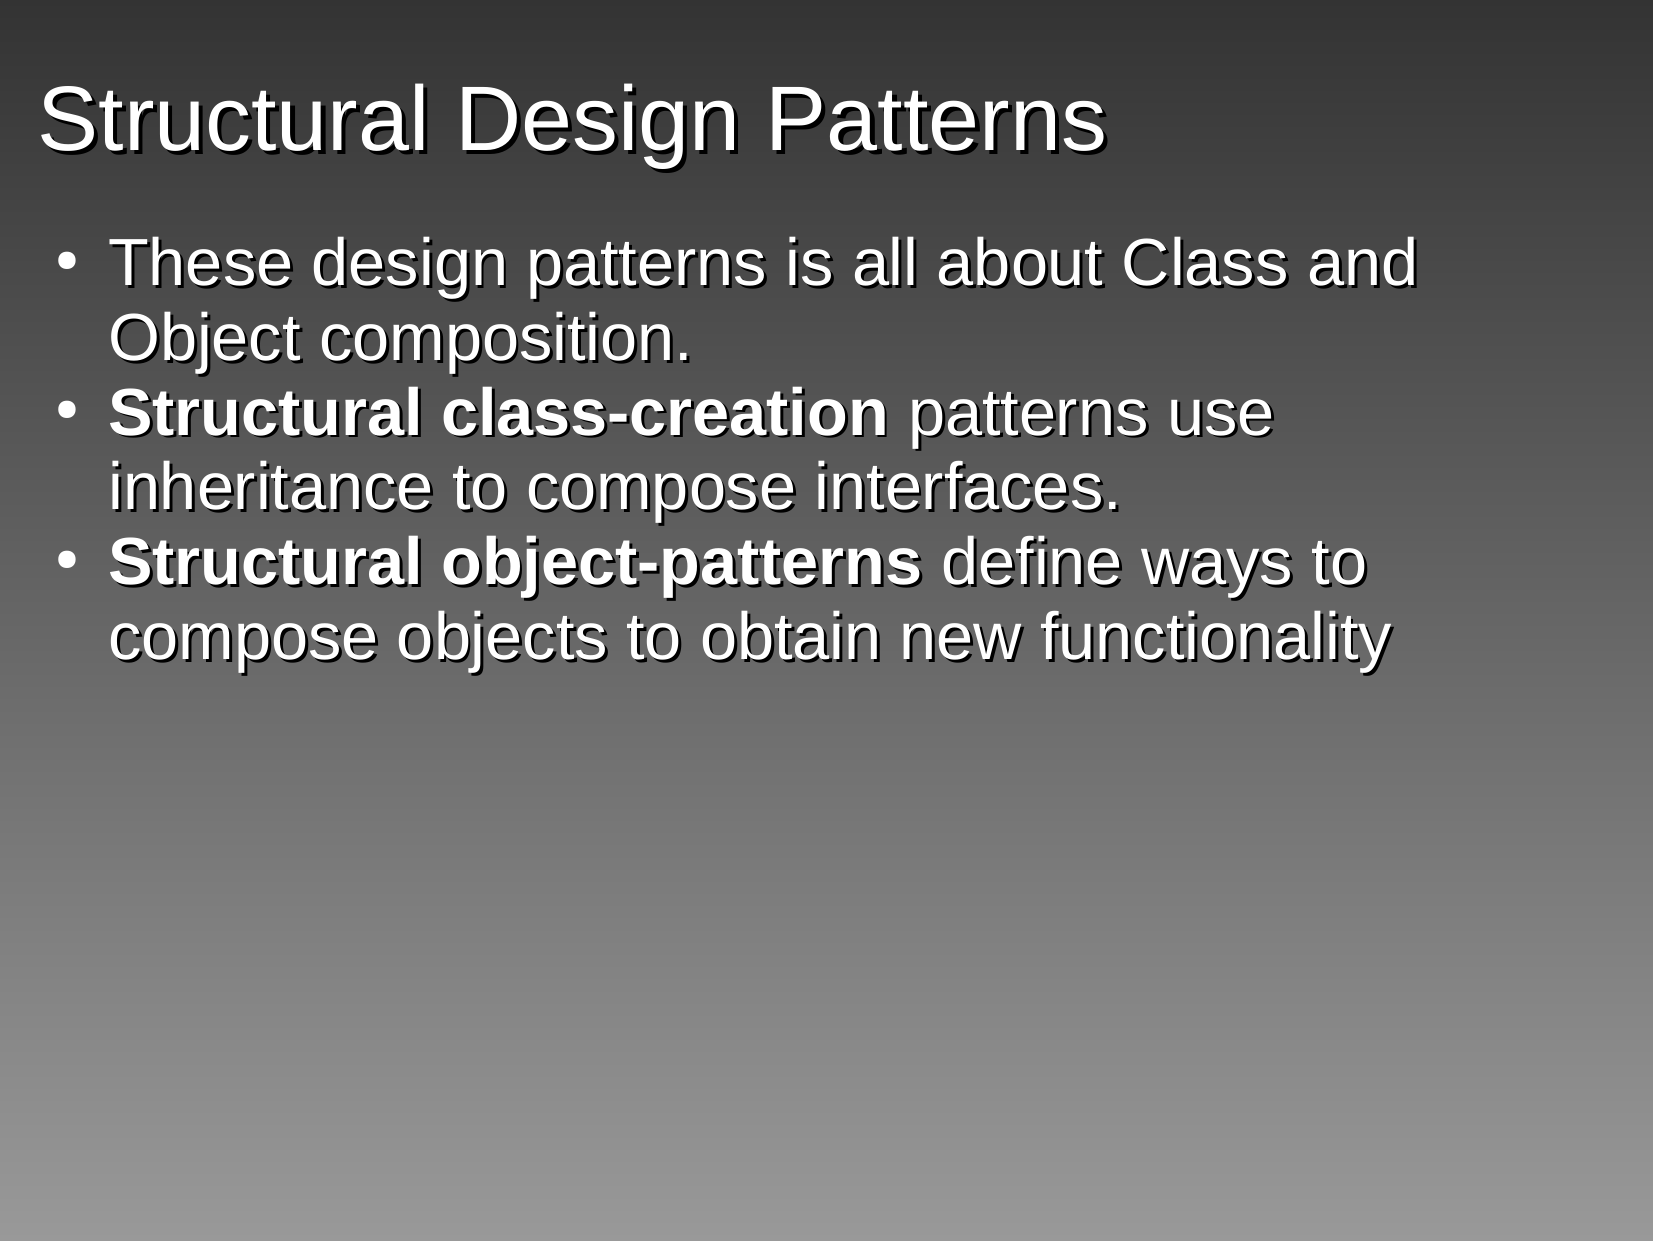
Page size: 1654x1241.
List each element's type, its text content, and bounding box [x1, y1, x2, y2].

title Structural Design Patterns [37, 49, 1613, 188]
list These design patterns is all about Class and Object composition. Structural class-creation patterns use inheritance to compose interfaces. Structural object-patterns define ways to compose objects to obtain new functionality [37, 225, 1613, 1126]
